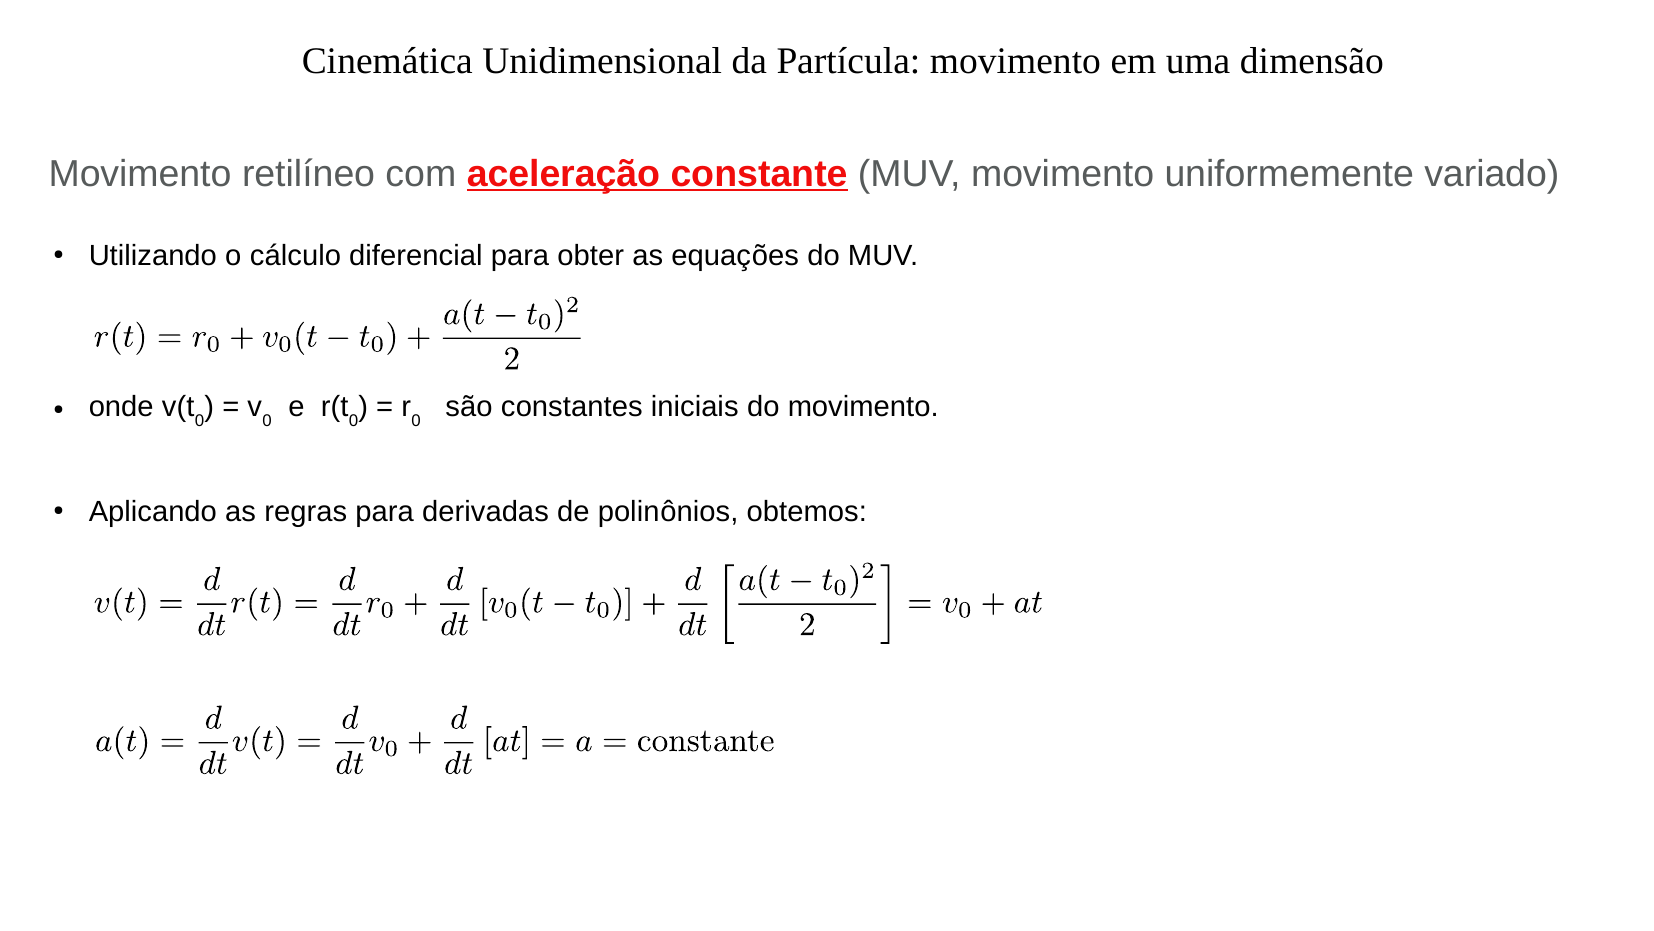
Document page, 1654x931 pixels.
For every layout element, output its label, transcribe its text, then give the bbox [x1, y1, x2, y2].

text_box Cinemática Unidimensional da Partícula: movimento em uma dimensão [287, 11, 1401, 89]
picture [93, 704, 775, 776]
picture [93, 562, 1043, 644]
text_box Movimento retilíneo com aceleração constante (MUV, movimento uniformemente variado) [33, 145, 1575, 202]
picture [93, 296, 581, 370]
text_box Utilizando o cálculo diferencial para obter as equações do MUV. onde v(t0) = v0 e r(t0) = r0 são constantes iniciais do movimento. Aplicando as regras para derivadas de polinônios, obtemos: [38, 215, 1537, 782]
